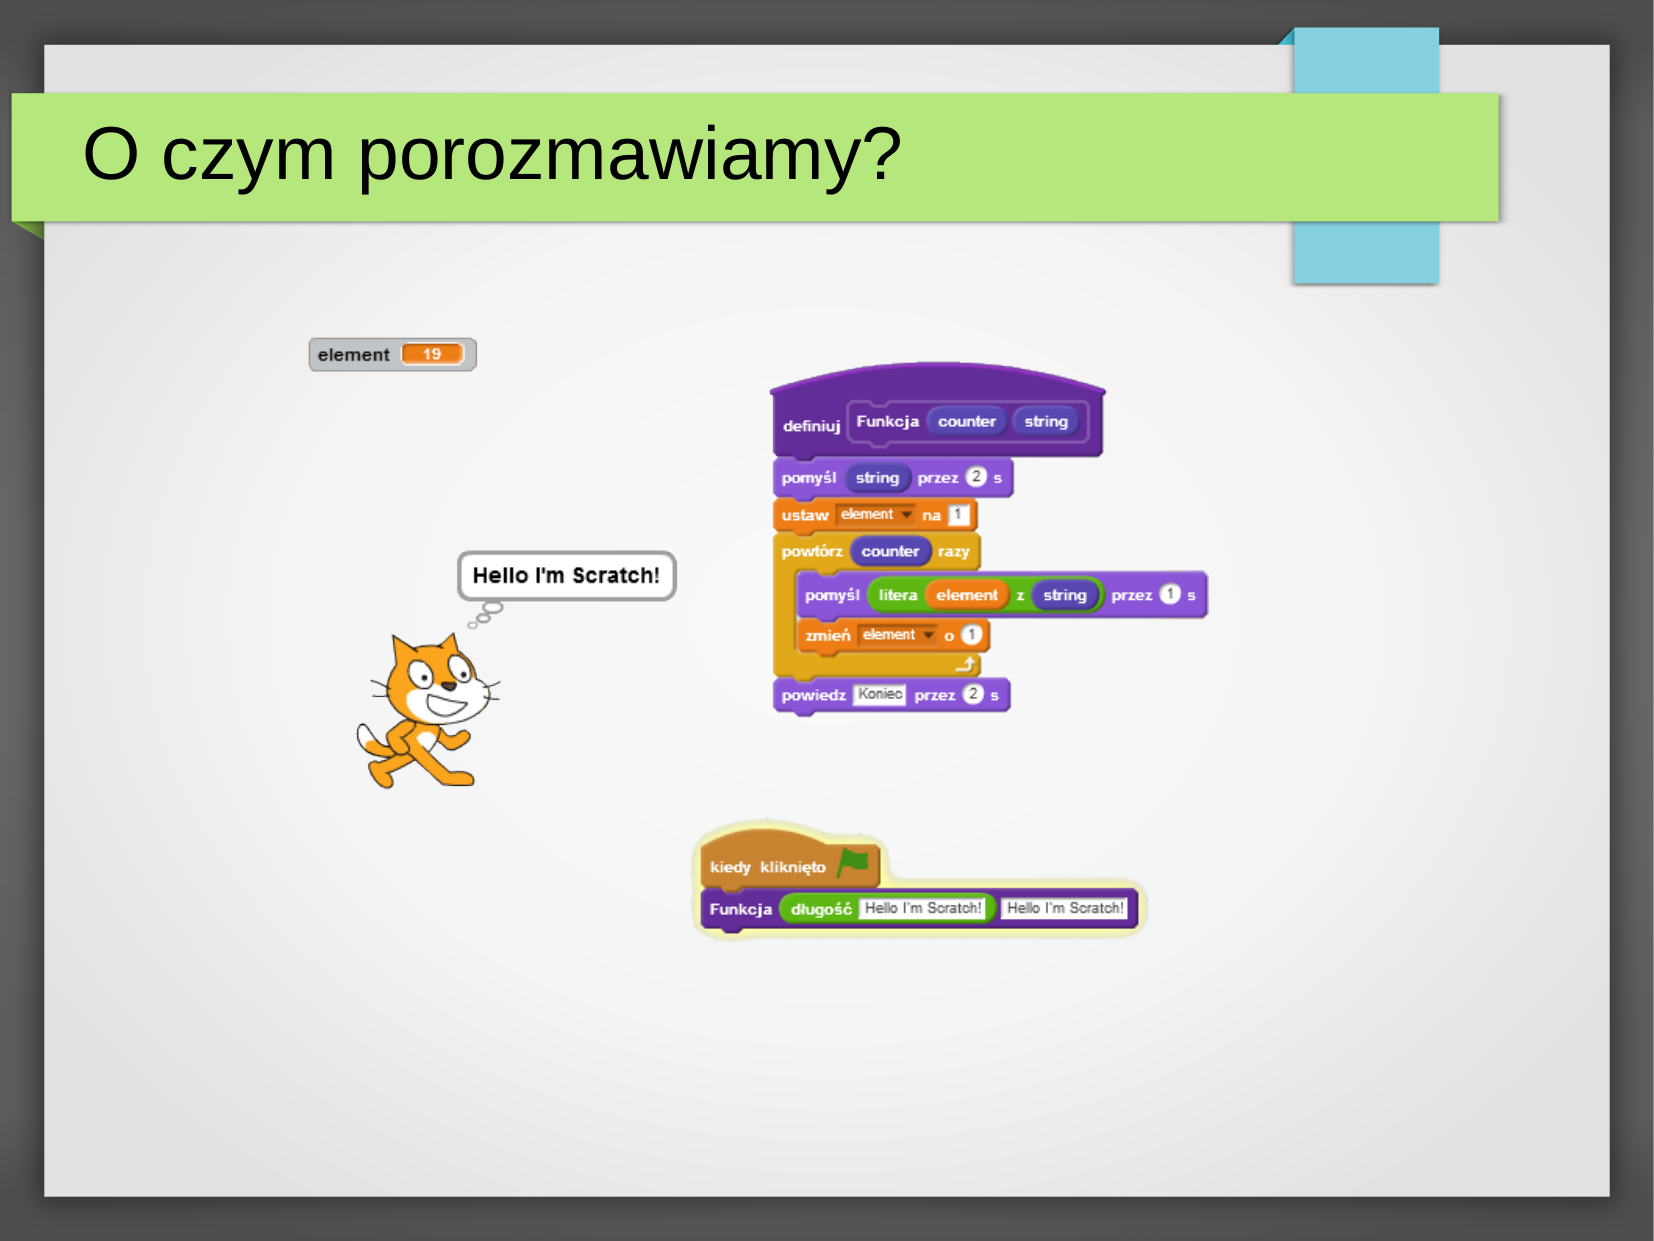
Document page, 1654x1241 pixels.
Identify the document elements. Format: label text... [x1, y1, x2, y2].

title O czym porozmawiamy? [82, 94, 1264, 213]
picture [0, 0, 1654, 1241]
